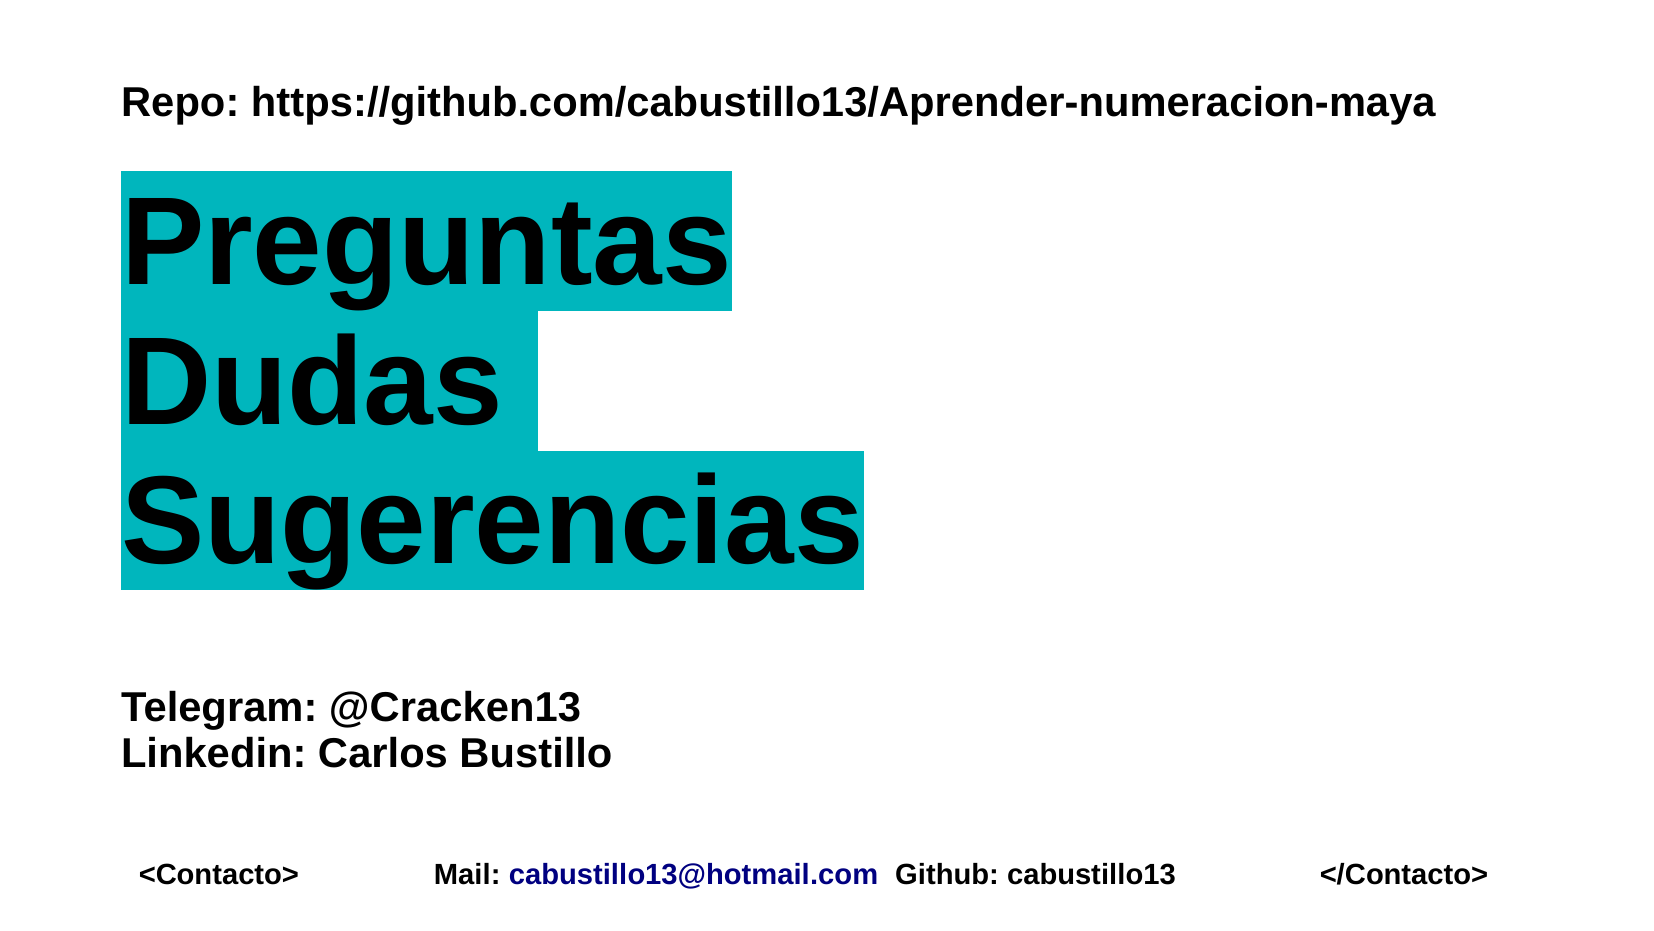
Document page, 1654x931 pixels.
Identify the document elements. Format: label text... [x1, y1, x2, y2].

text_box Repo: https://github.com/cabustillo13/Aprender-numeracion-maya Preguntas Dudas Sugerencias Telegram: @Cracken13 Linkedin: Carlos Bustillo [106, 70, 1571, 784]
text_box <Contacto> Mail: cabustillo13@hotmail.com Github: cabustillo13 </Contacto> [124, 850, 1654, 898]
